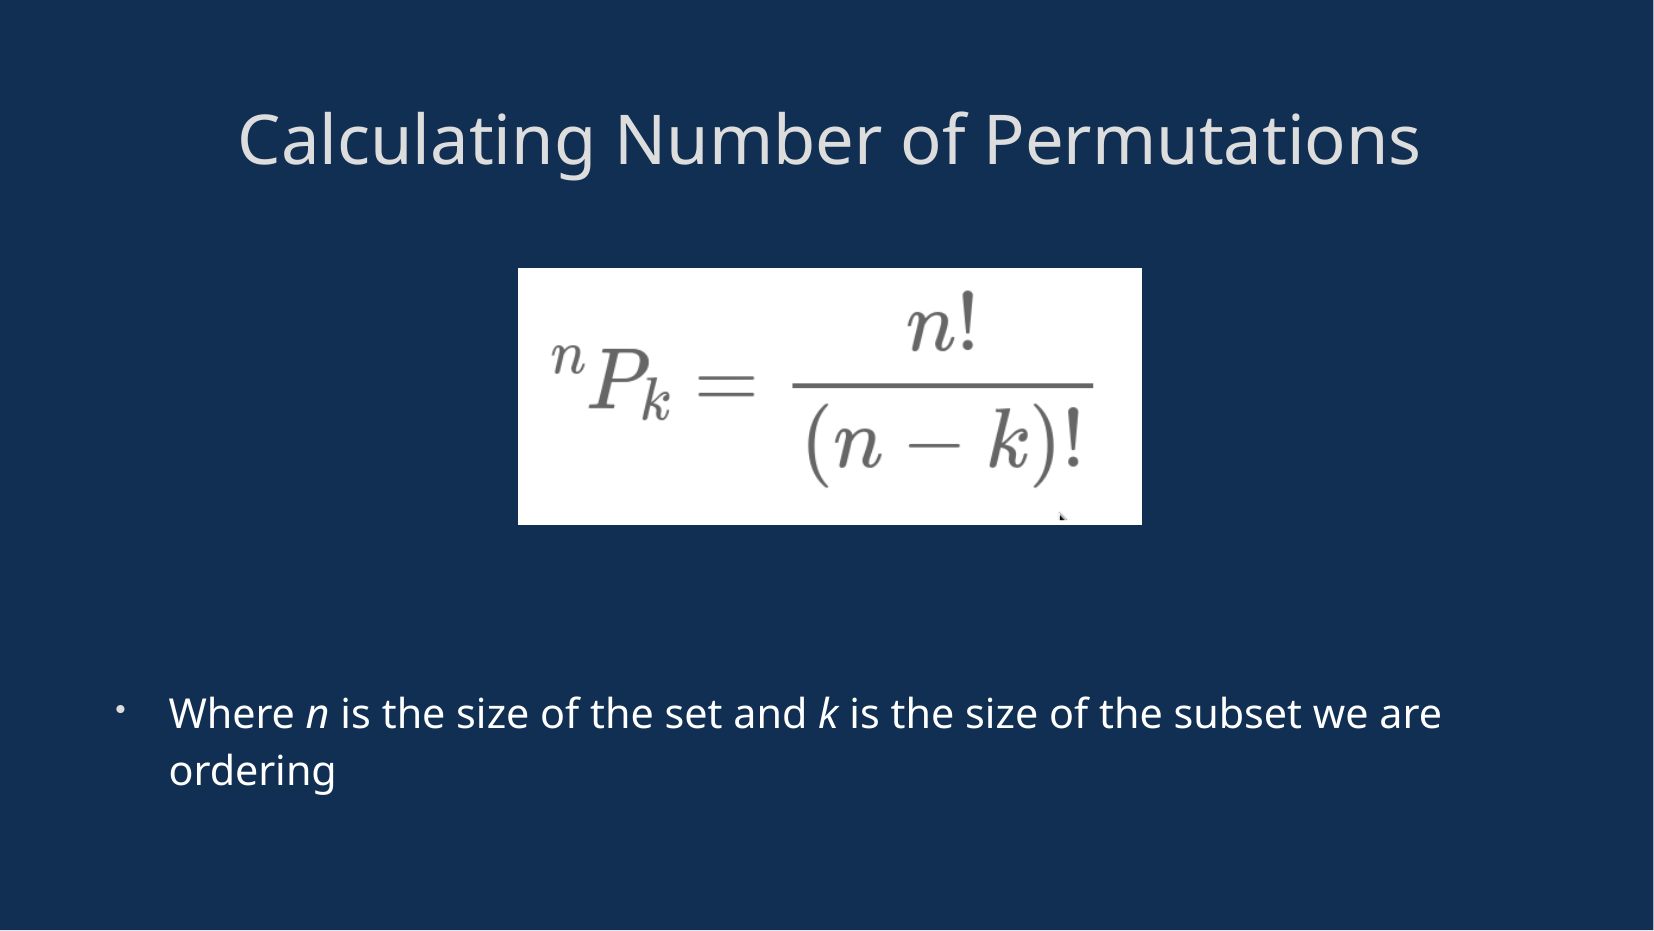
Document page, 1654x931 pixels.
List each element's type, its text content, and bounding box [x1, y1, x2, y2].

title Calculating Number of Permutations [97, 56, 1563, 220]
list Where n is the size of the set and k is the size of the subset we are ordering [97, 685, 1563, 806]
picture [518, 268, 1142, 525]
